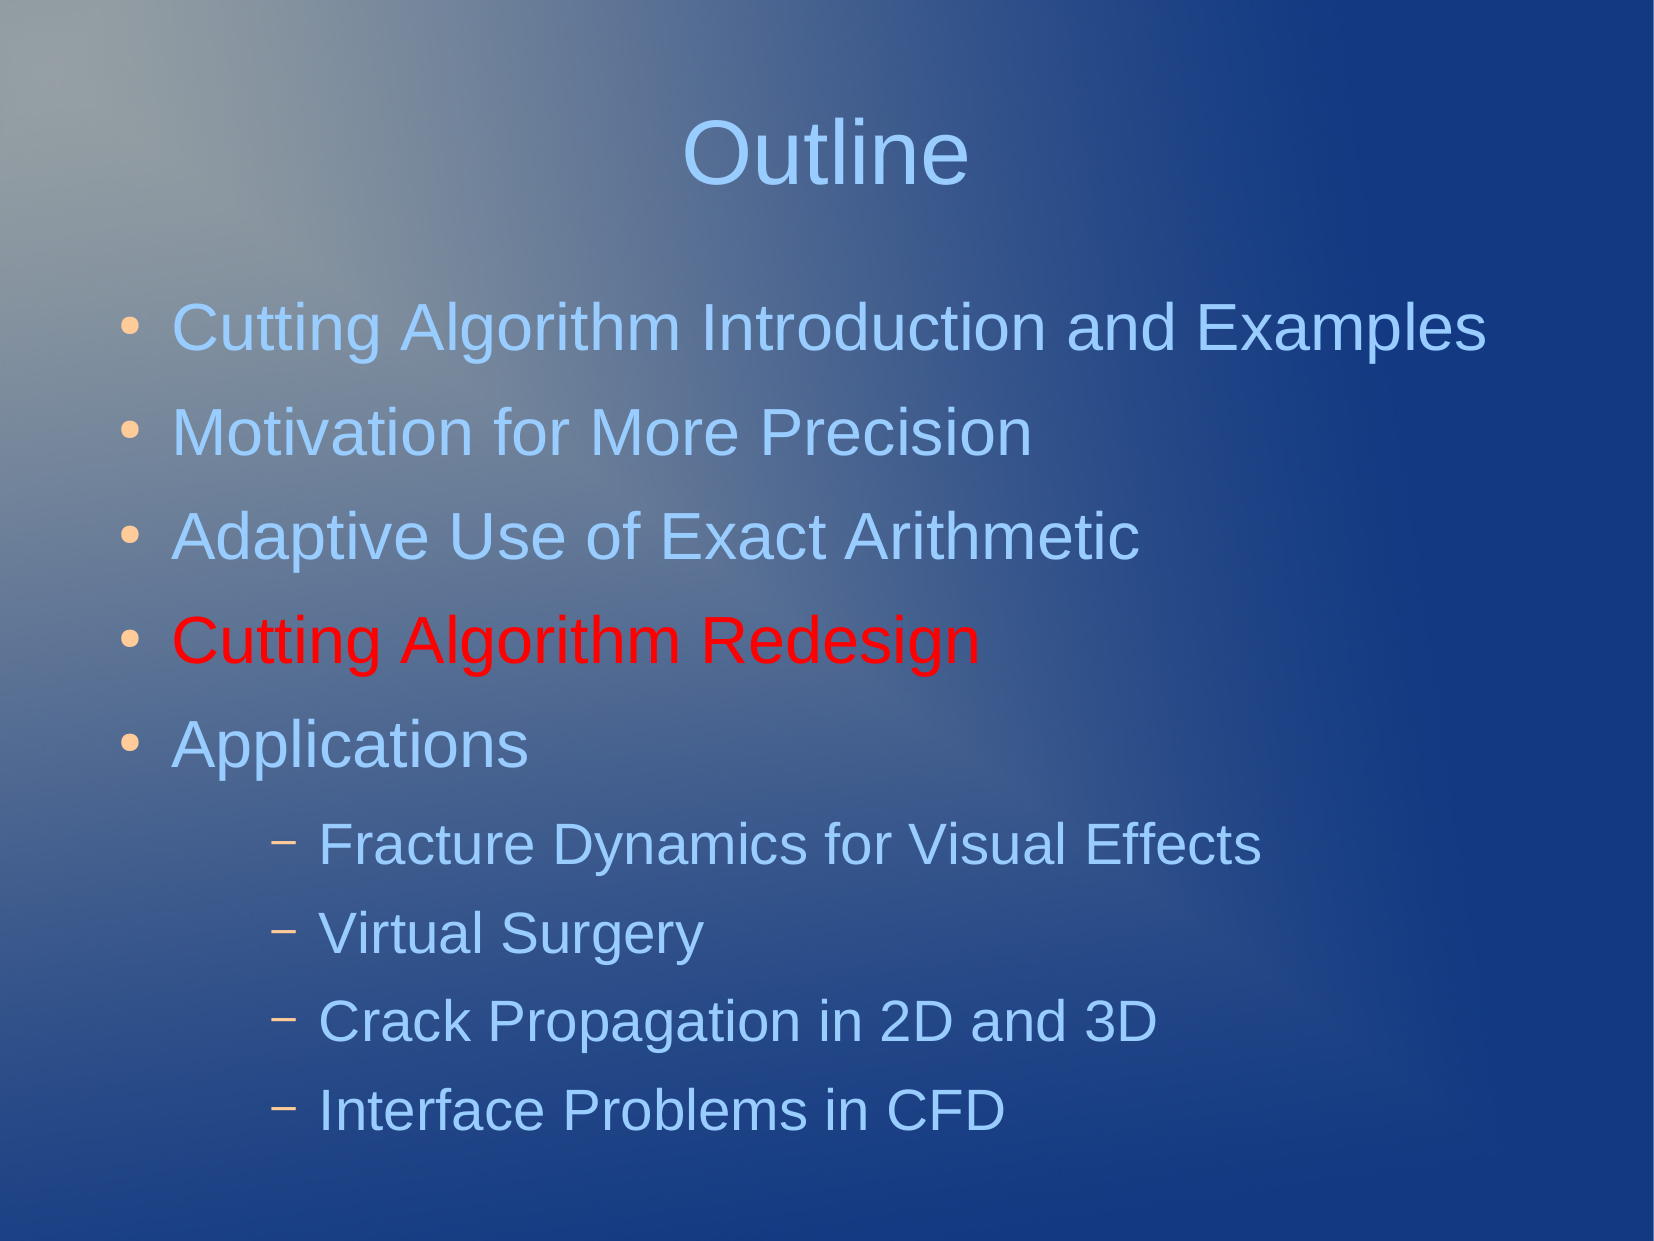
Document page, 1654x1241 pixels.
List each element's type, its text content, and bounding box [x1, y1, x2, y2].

title Outline [82, 49, 1571, 257]
picture [0, 0, 1654, 1241]
list Cutting Algorithm Introduction and Examples Motivation for More Precision Adaptive Use of Exact Arithmetic Cutting Algorithm Redesign Applications Fracture Dynamics for Visual Effects Virtual Surgery Crack Propagation in 2D and 3D Interface Problems in CFD [82, 290, 1571, 1142]
